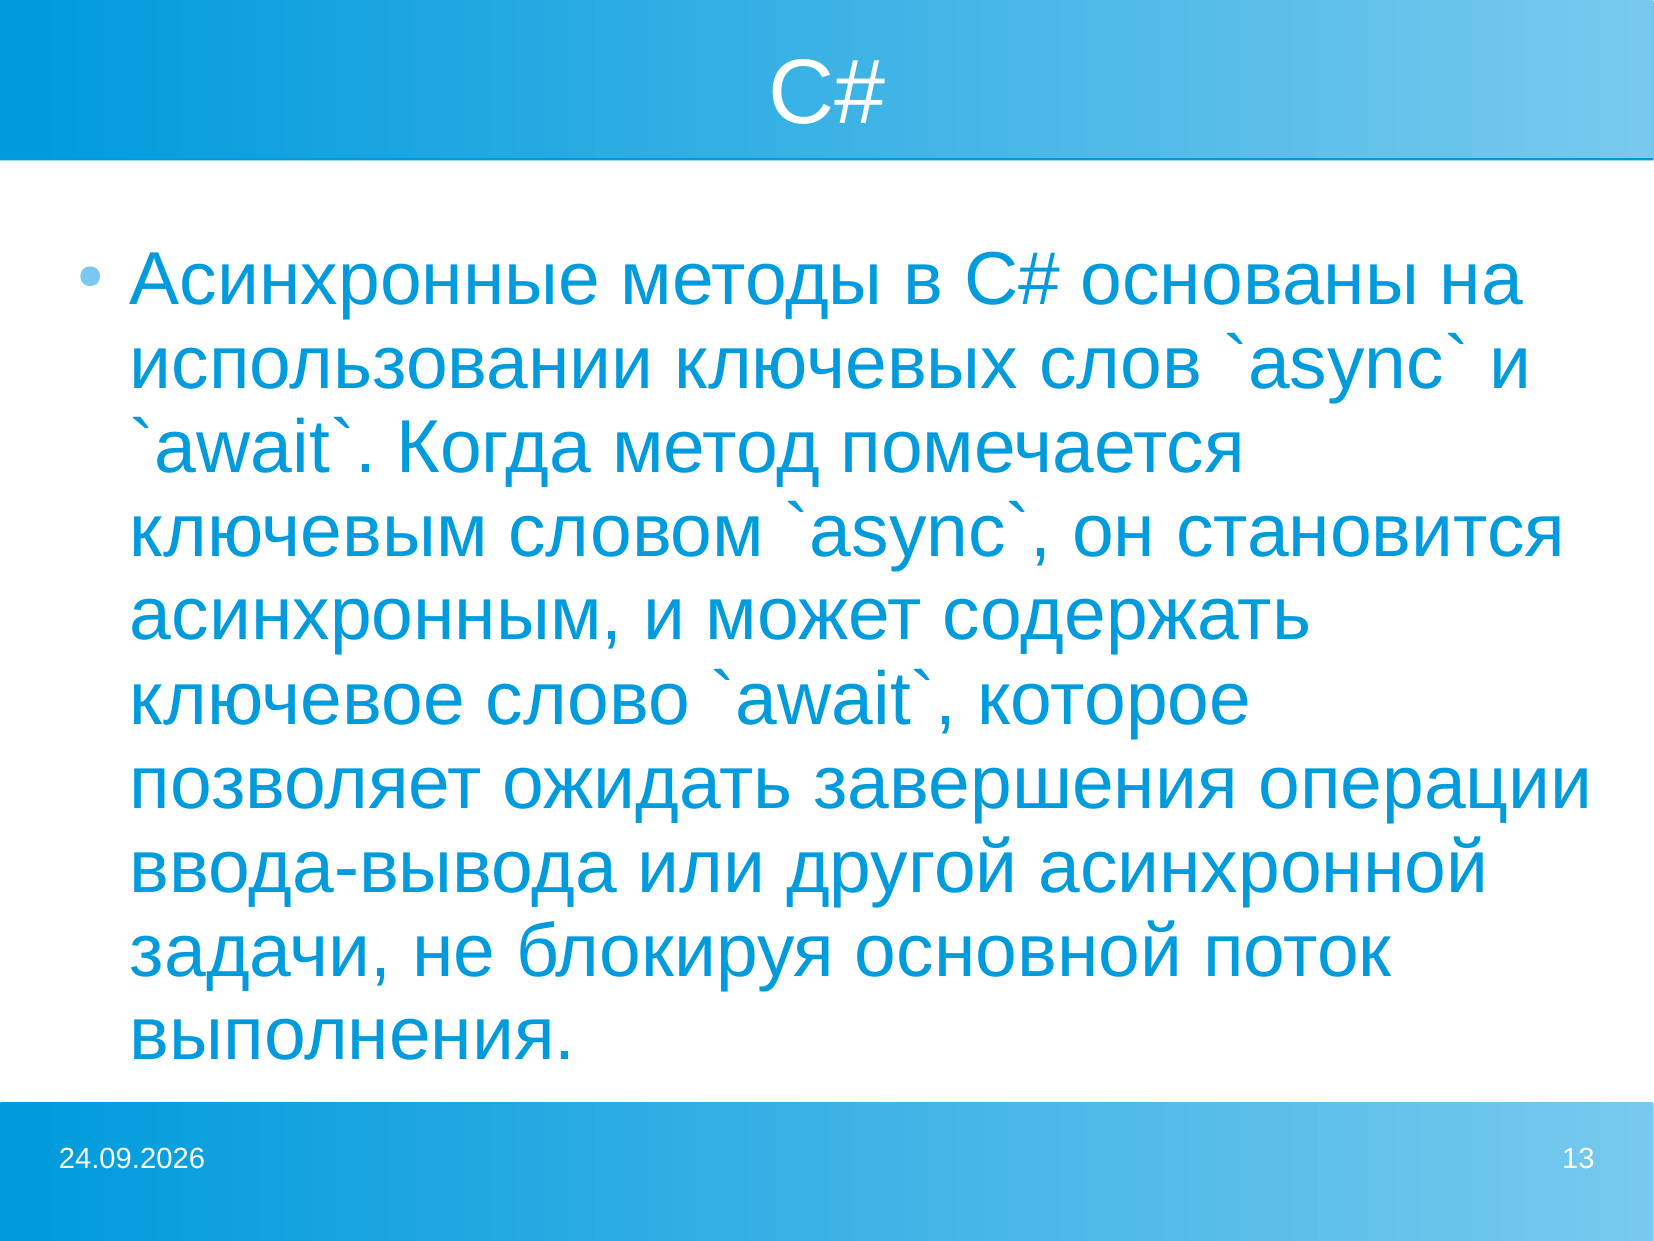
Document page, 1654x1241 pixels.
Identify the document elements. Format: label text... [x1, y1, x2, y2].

title С# [59, 39, 1595, 144]
list Асинхронные методы в C# основаны на использовании ключевых слов `async` и `await`. Когда метод помечается ключевым словом `async`, он становится асинхронным, и может содержать ключевое слово `await`, которое позволяет ожидать завершения операции ввода-вывода или другой асинхронной задачи, не блокируя основной поток выполнения. [59, 236, 1595, 1024]
